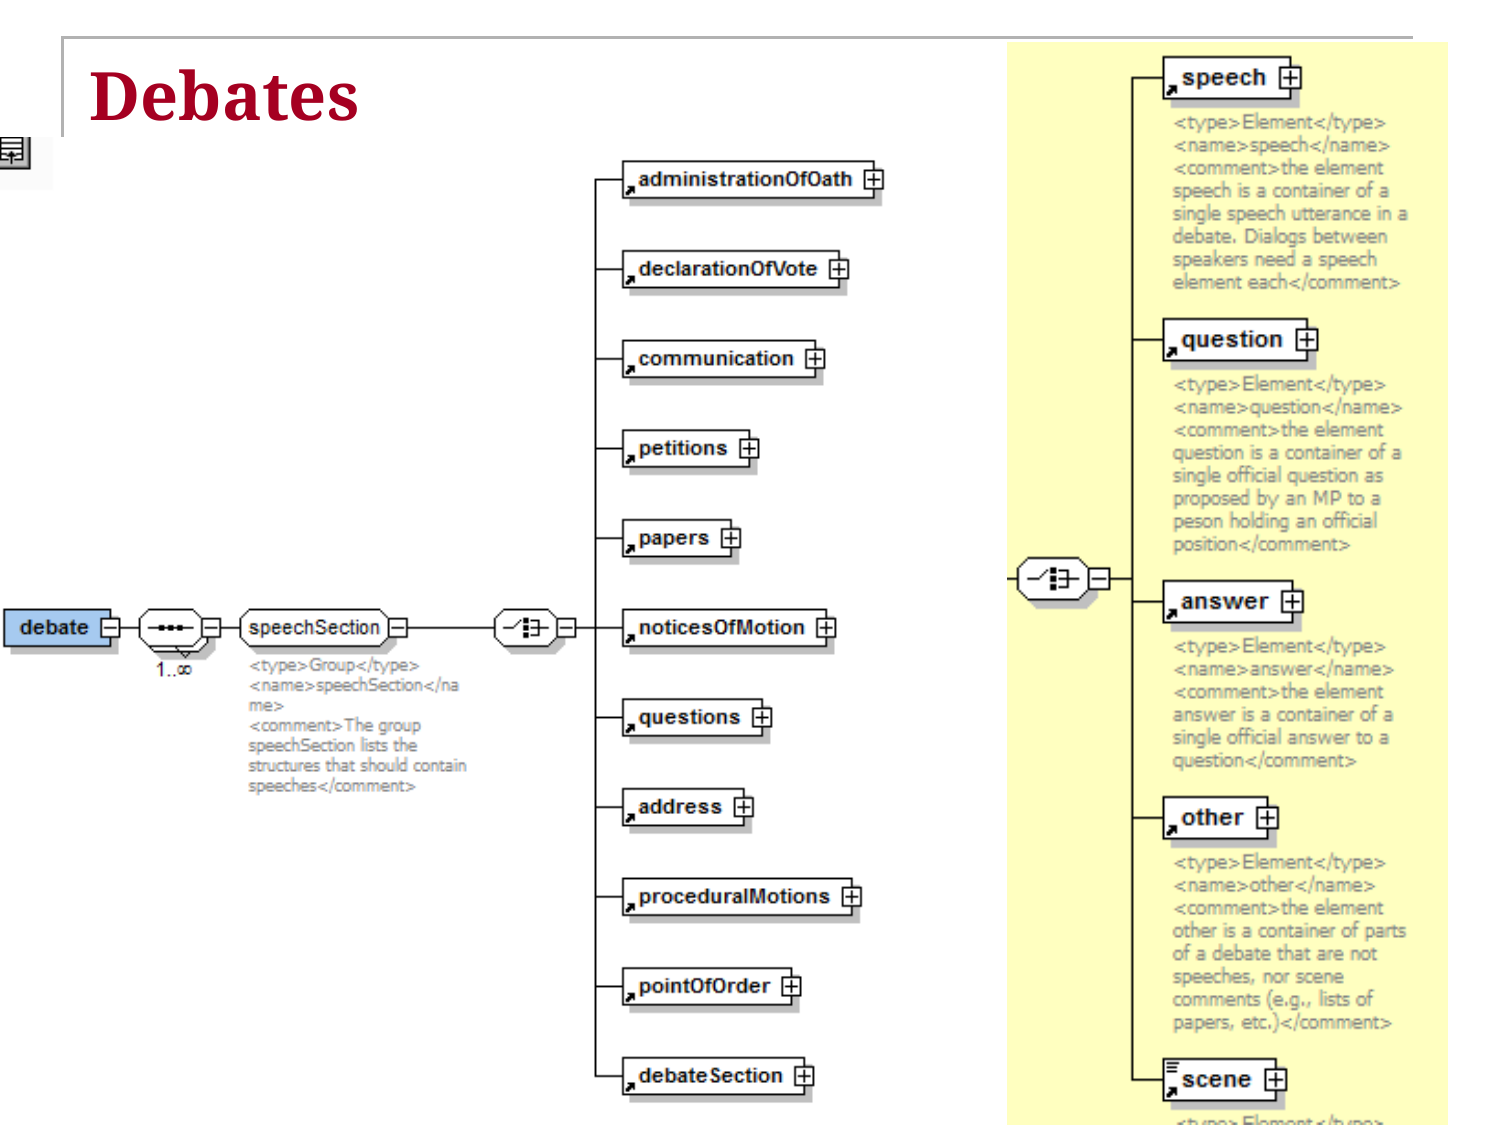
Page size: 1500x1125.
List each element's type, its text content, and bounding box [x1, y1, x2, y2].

picture [0, 137, 974, 1125]
picture [1007, 42, 1448, 1125]
title Debates [75, 45, 1007, 233]
